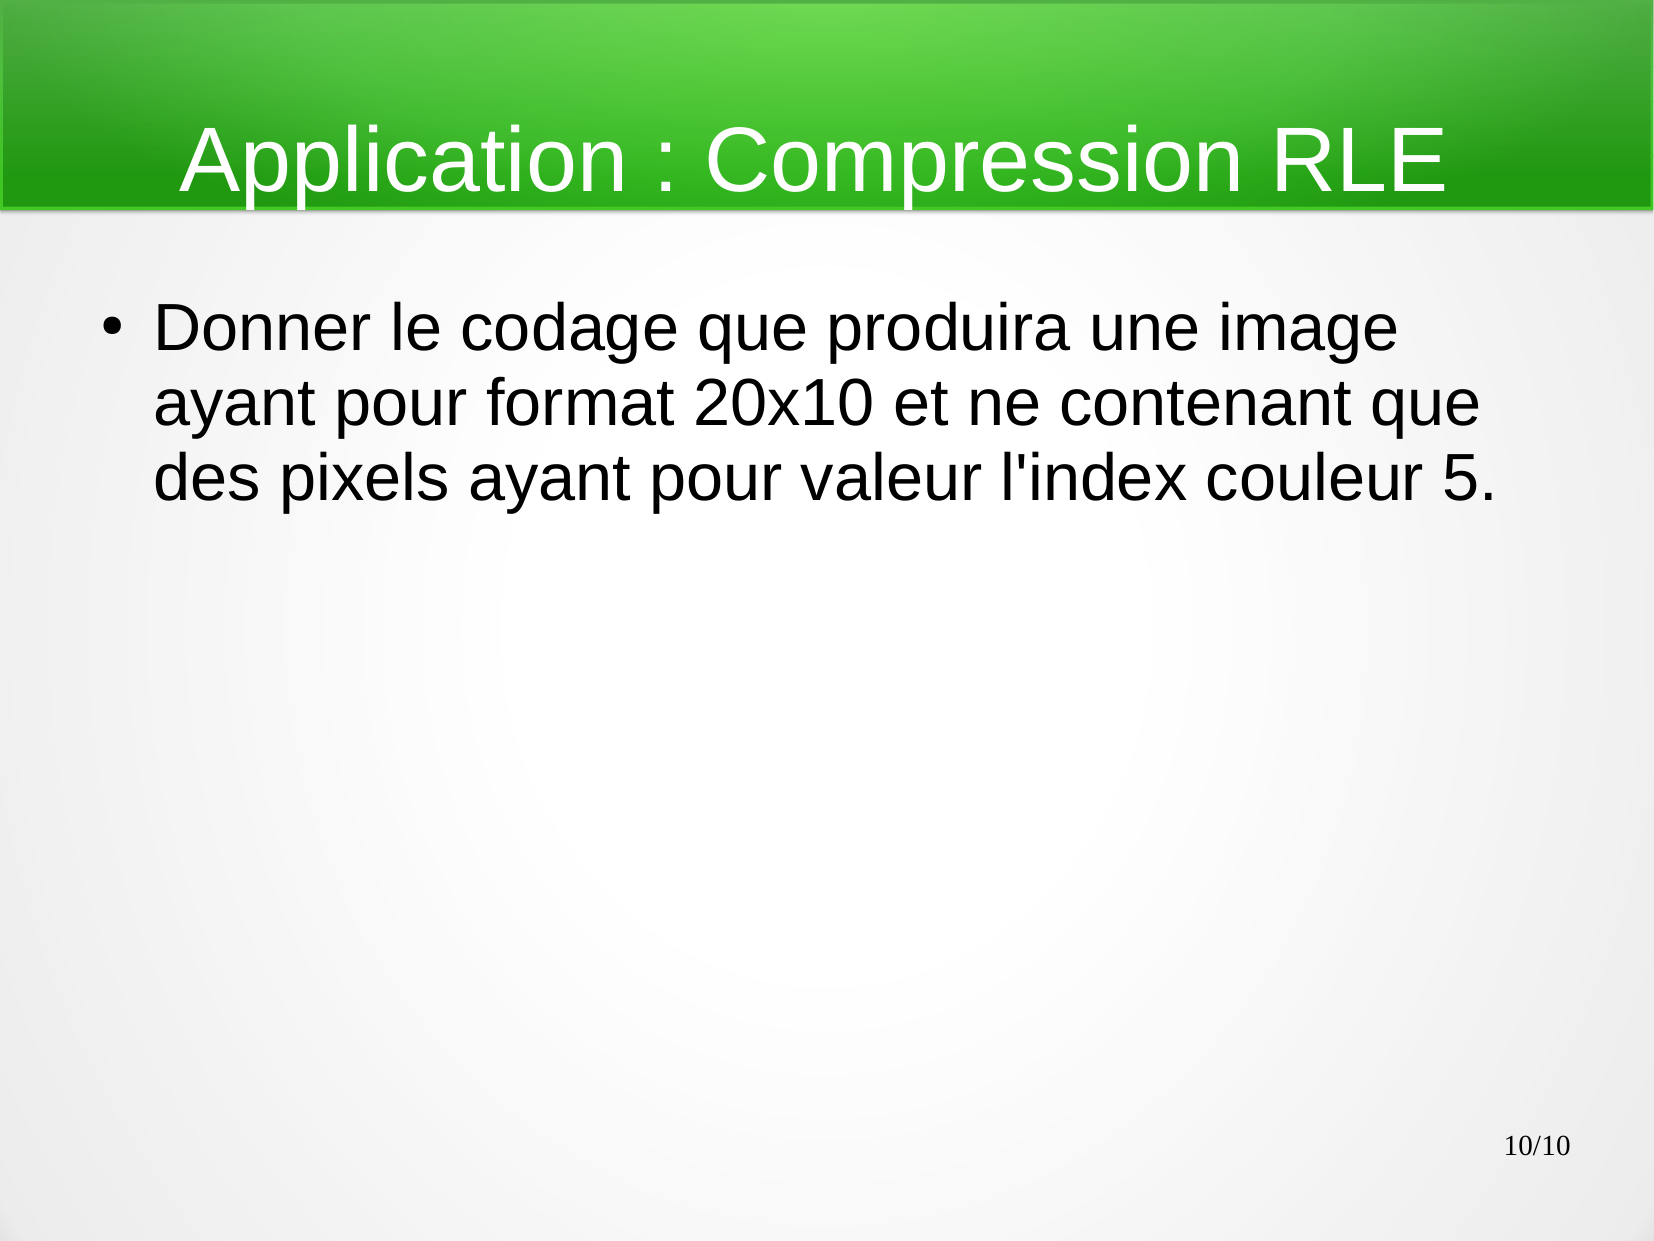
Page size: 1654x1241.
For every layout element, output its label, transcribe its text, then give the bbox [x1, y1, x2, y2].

title Application : Compression RLE [70, 56, 1560, 263]
list Donner le codage que produira une image ayant pour format 20x10 et ne contenant que des pixels ayant pour valeur l'index couleur 5. [82, 290, 1538, 1010]
